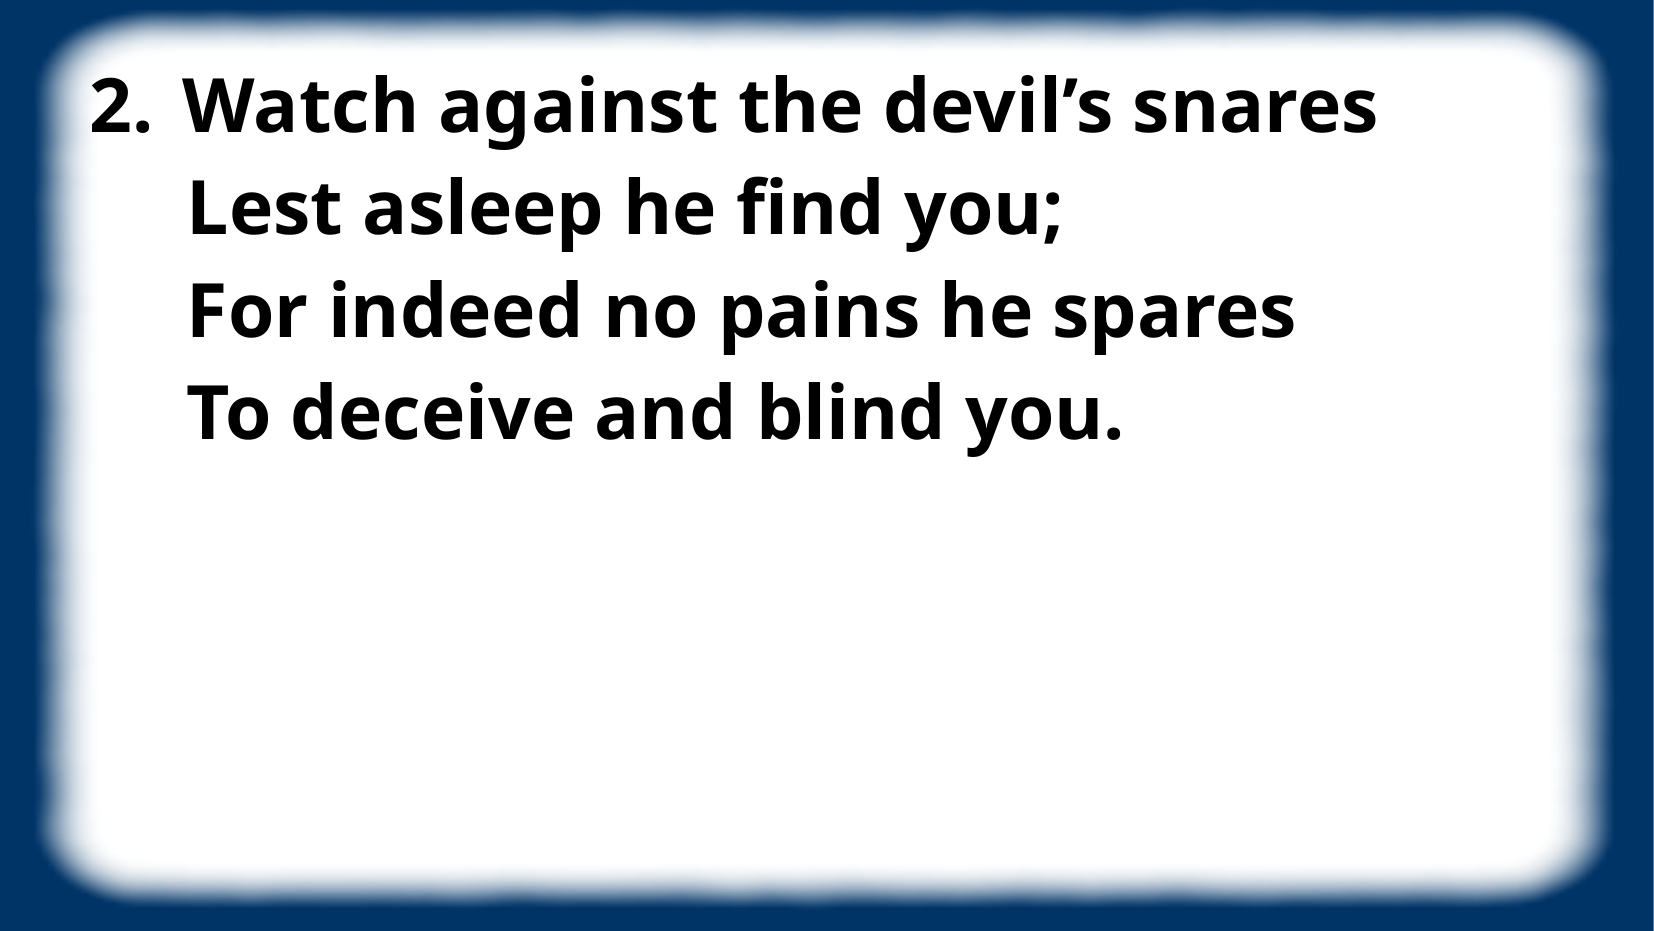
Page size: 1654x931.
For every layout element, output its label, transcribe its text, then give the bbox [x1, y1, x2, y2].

picture [0, 0, 1654, 931]
text_box 2. Watch against the devil’s snares Lest asleep he find you; For indeed no pains he spares To deceive and blind you. [75, 45, 1591, 460]
